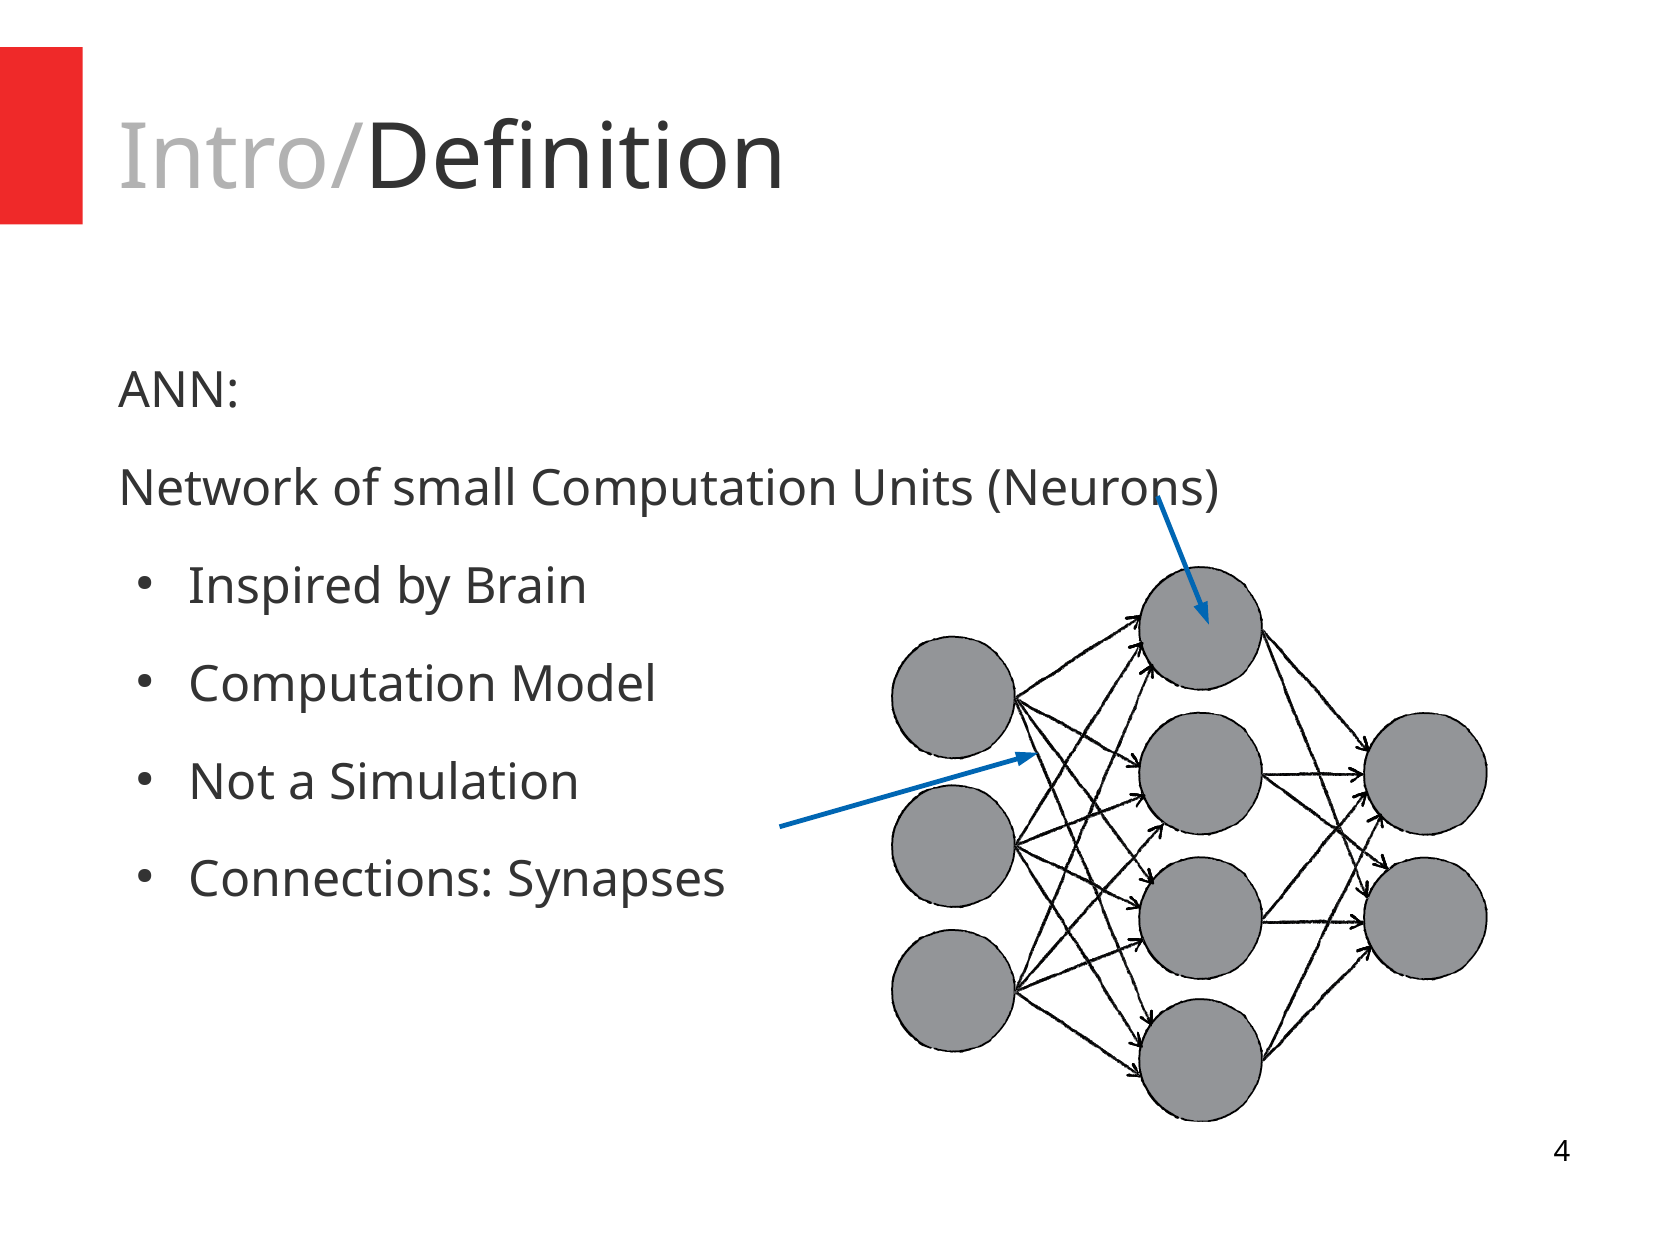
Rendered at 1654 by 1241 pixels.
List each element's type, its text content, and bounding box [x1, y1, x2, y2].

list ANN: Network of small Computation Units (Neurons) Inspired by Brain Computation Model Not a Simulation Connections: Synapses [118, 354, 1535, 1074]
title Intro/Definition [118, 49, 1571, 257]
picture [773, 566, 1612, 1123]
